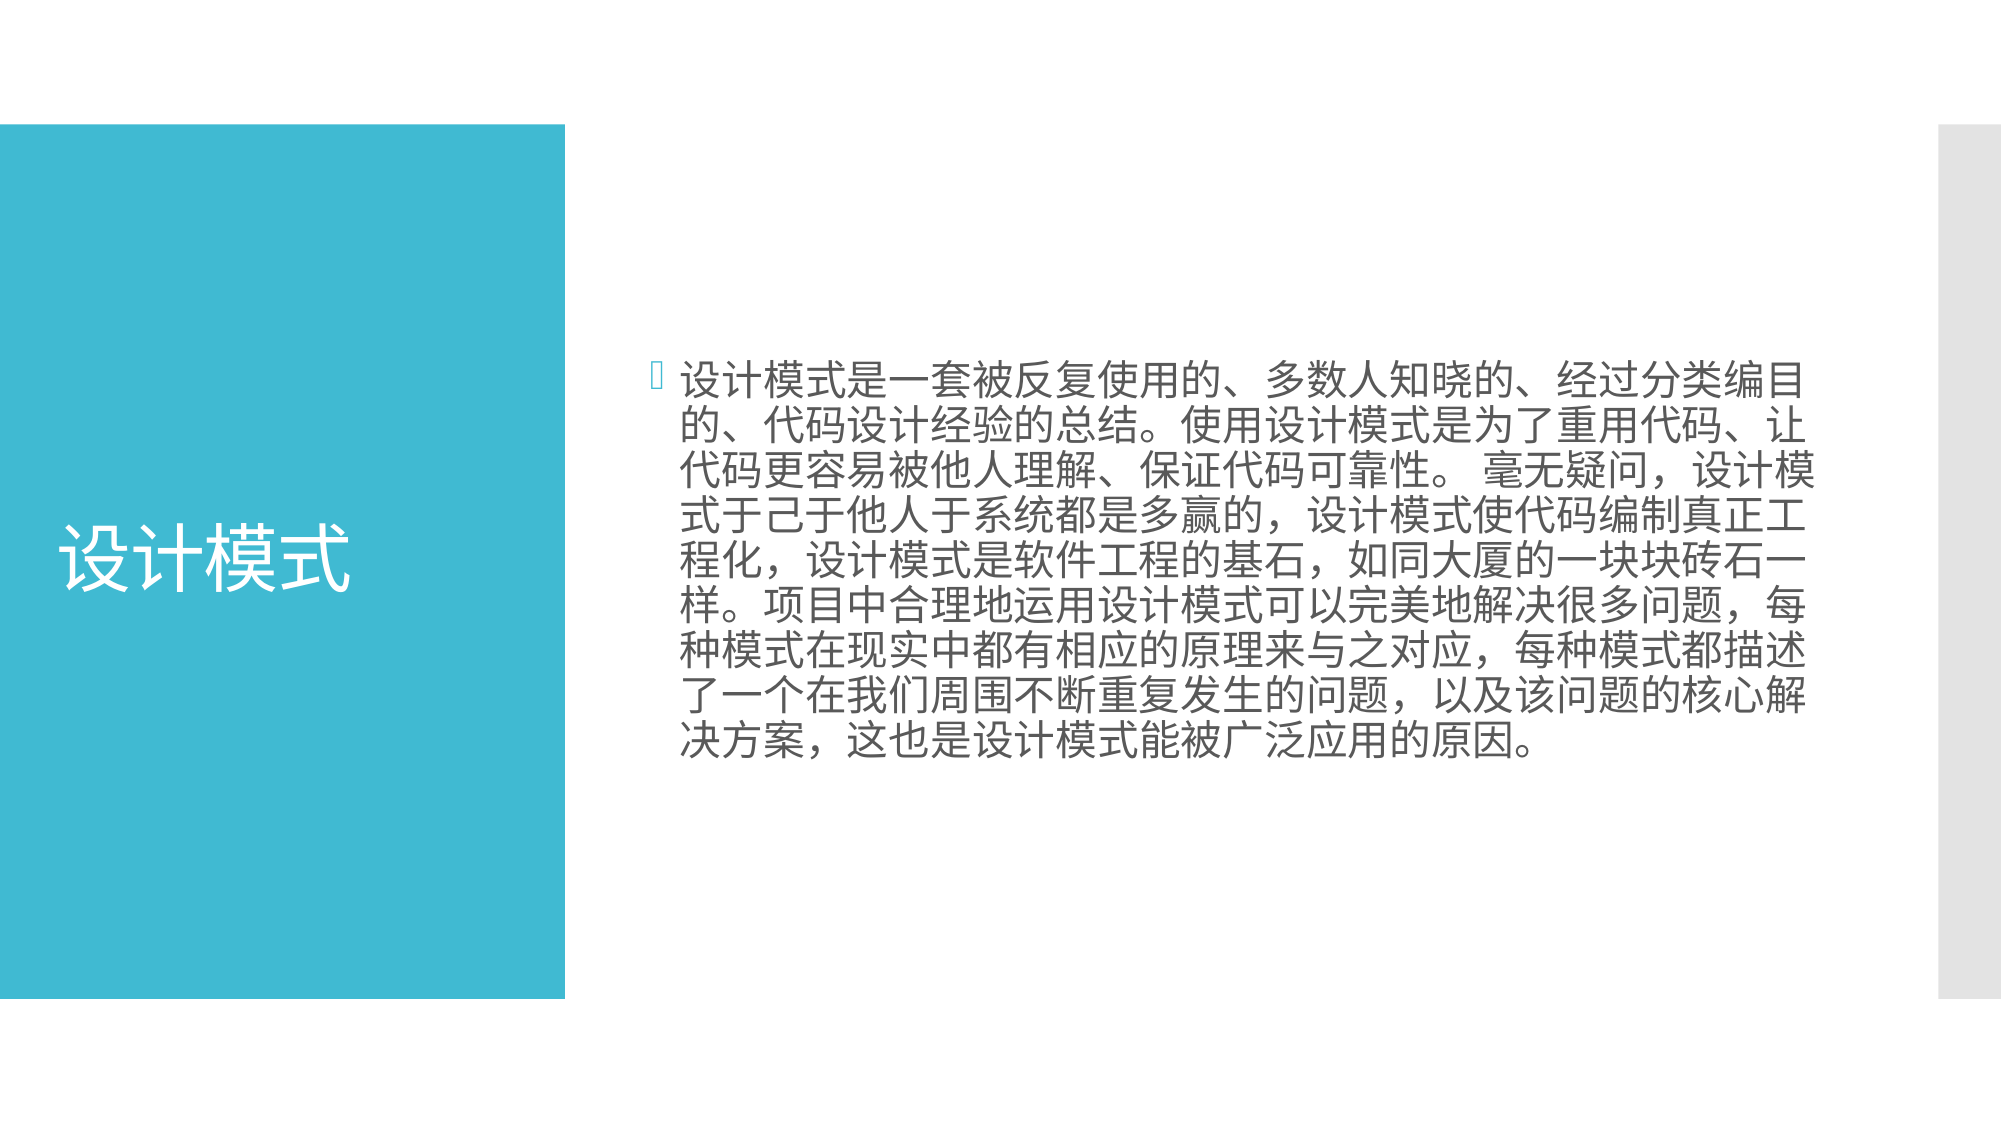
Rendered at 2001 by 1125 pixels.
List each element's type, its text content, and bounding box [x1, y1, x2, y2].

title 设计模式 [41, 184, 525, 940]
list 设计模式是一套被反复使用的、多数人知晓的、经过分类编目的、代码设计经验的总结。使用设计模式是为了重用代码、让代码更容易被他人理解、保证代码可靠性。 毫无疑问，设计模式于己于他人于系统都是多赢的，设计模式使代码编制真正工程化，设计模式是软件工程的基石，如同大厦的一块块砖石一样。项目中合理地运用设计模式可以完美地解决很多问题，每种模式在现实中都有相应的原理来与之对应，每种模式都描述了一个在我们周围不断重复发生的问题，以及该问题的核心解决方案，这也是设计模式能被广泛应用的原因。 [634, 141, 1835, 982]
